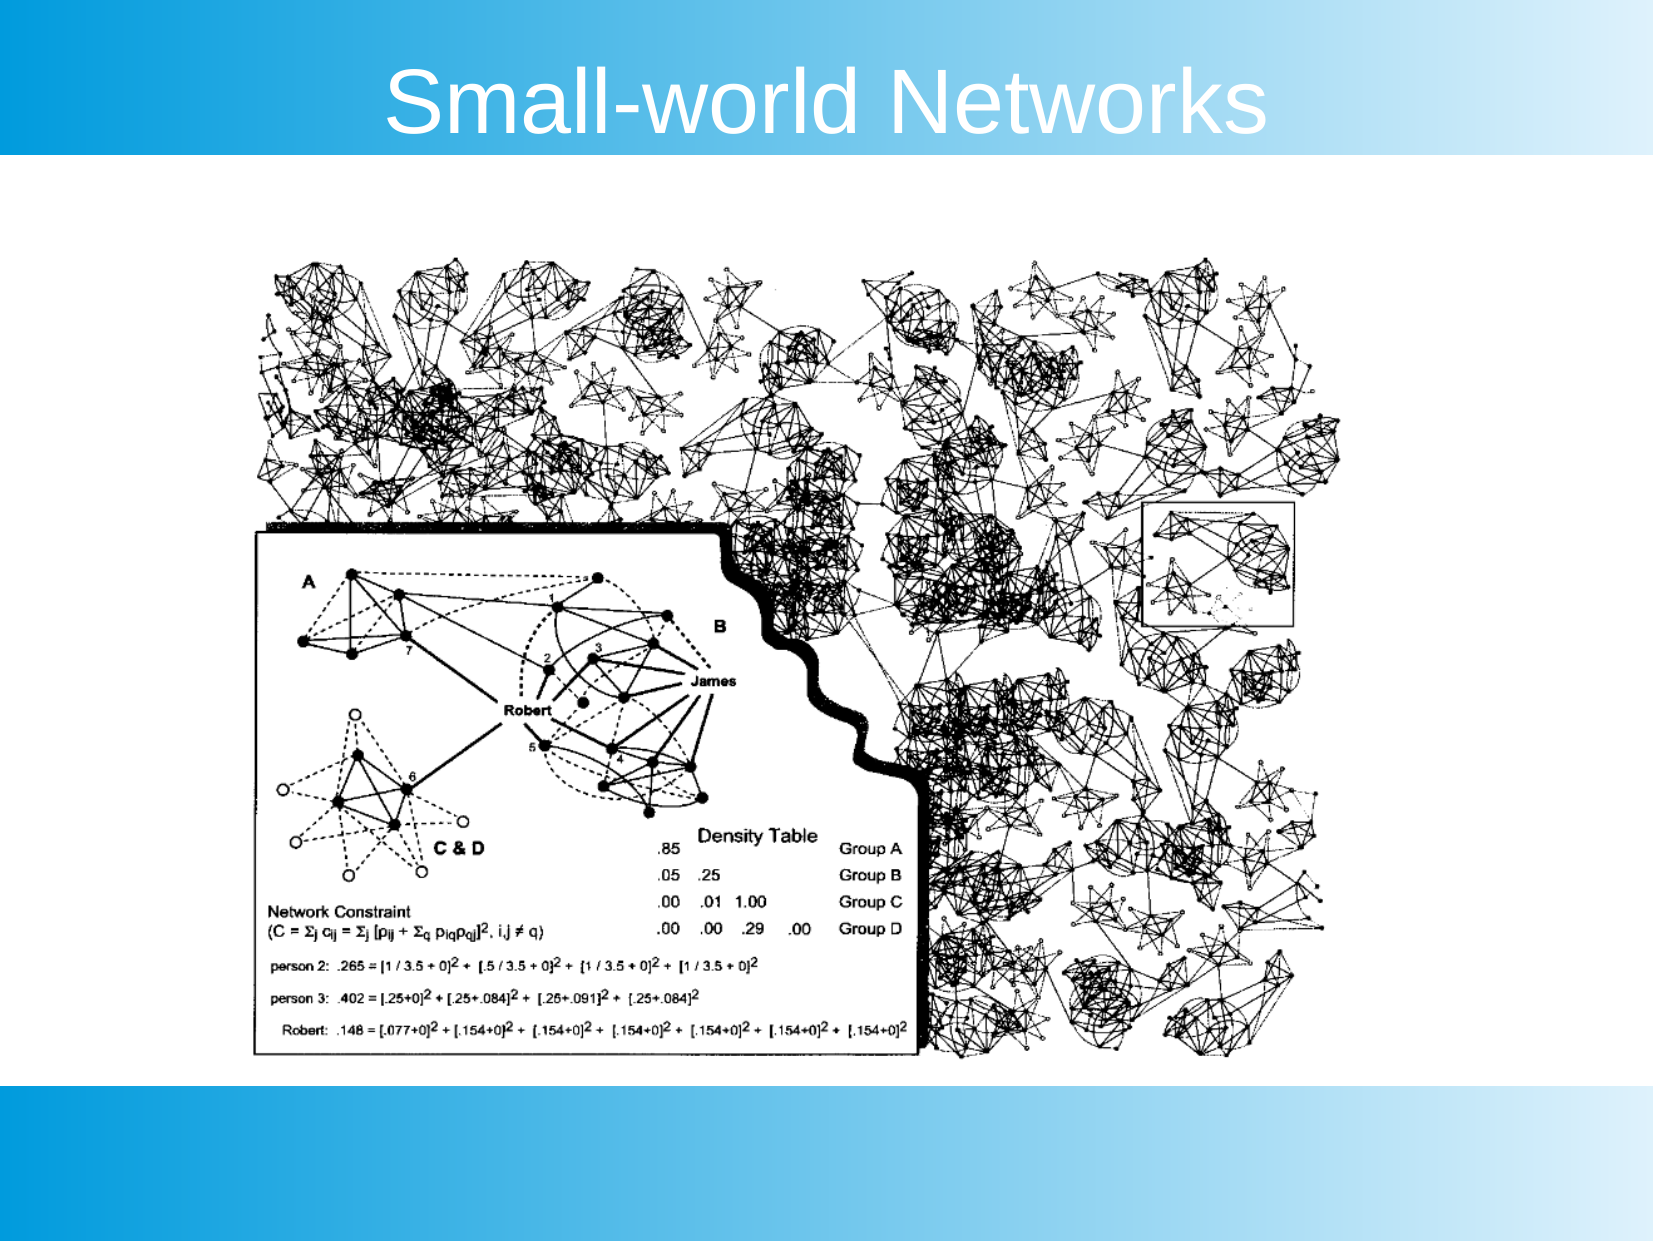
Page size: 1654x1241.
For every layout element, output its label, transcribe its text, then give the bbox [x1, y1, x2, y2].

title Small-world Networks [82, 49, 1571, 155]
picture [236, 224, 1472, 1071]
